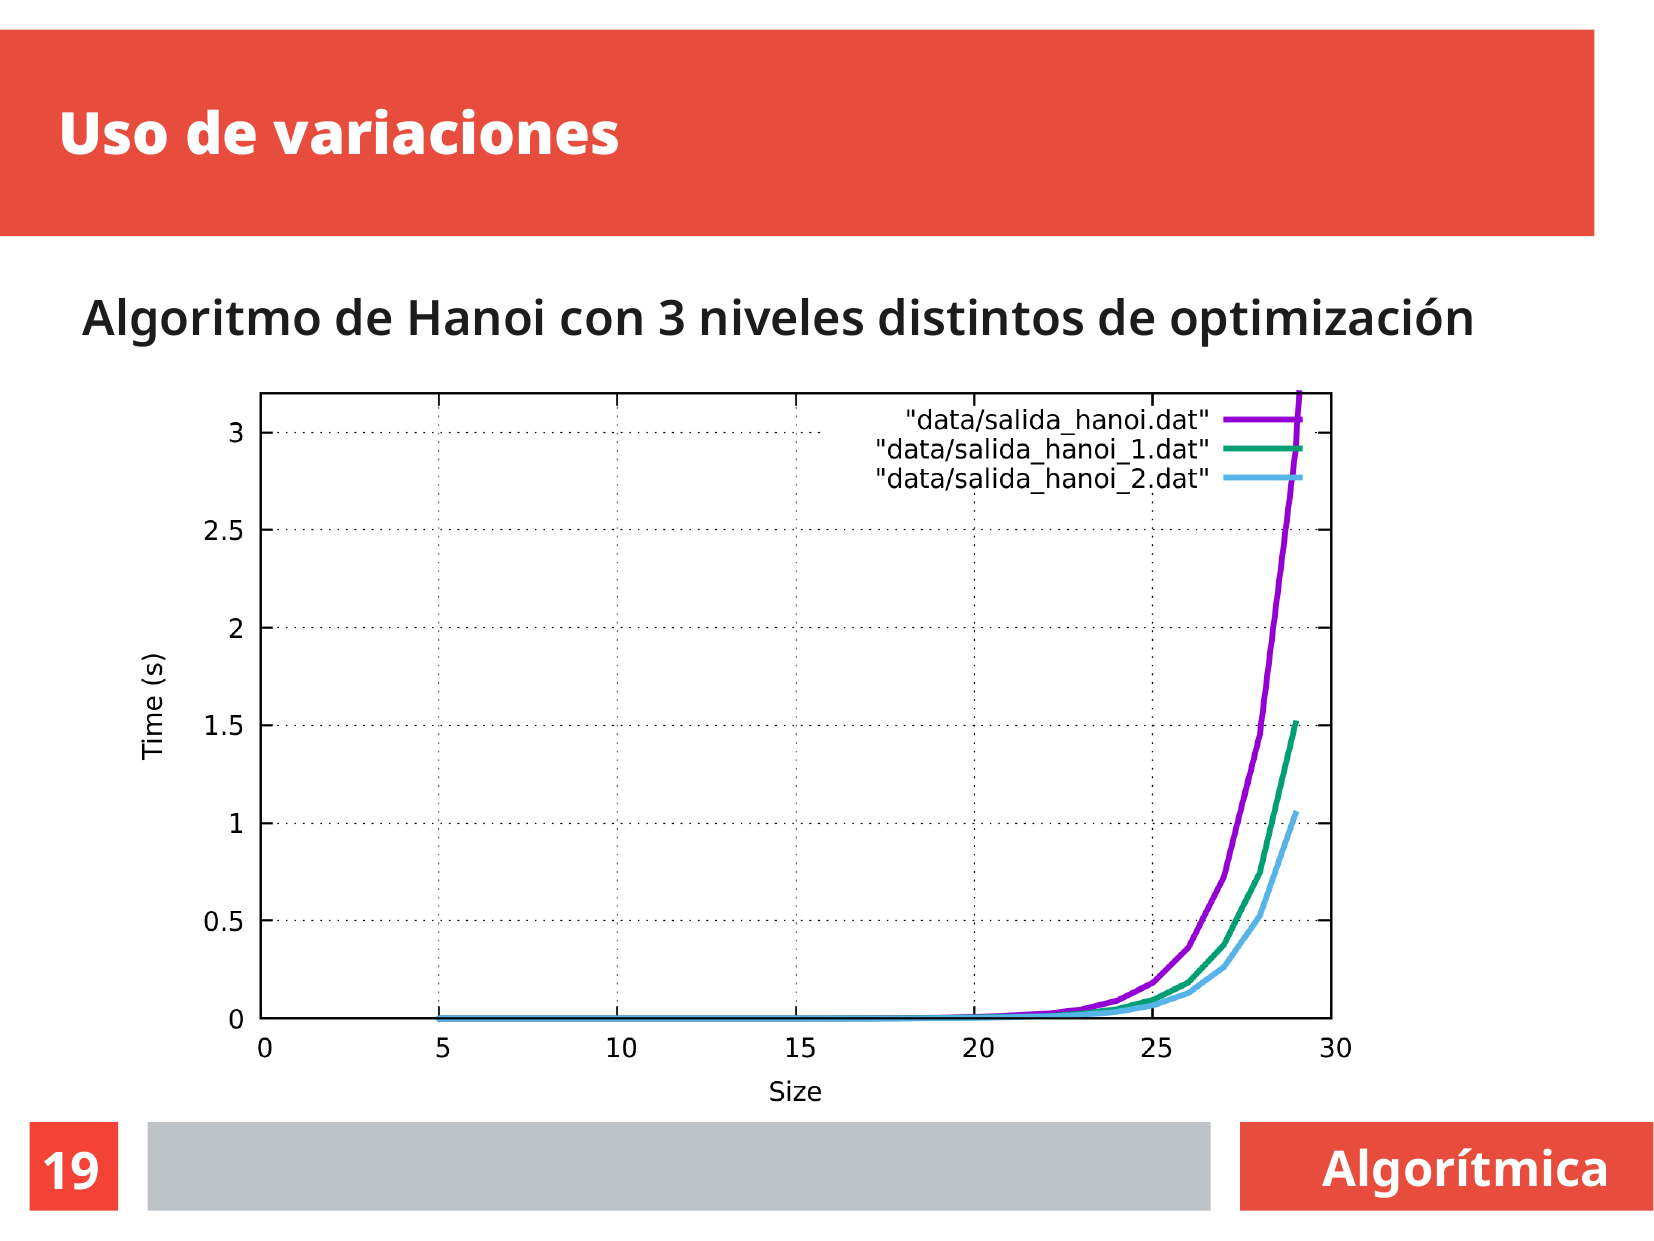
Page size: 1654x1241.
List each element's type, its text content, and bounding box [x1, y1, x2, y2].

title Uso de variaciones [59, 82, 1595, 172]
picture [129, 361, 1524, 1111]
list Algorítmica [1322, 1133, 1619, 1205]
list Algoritmo de Hanoi con 3 niveles distintos de optimización [82, 283, 1595, 367]
list 19 [41, 1133, 113, 1205]
